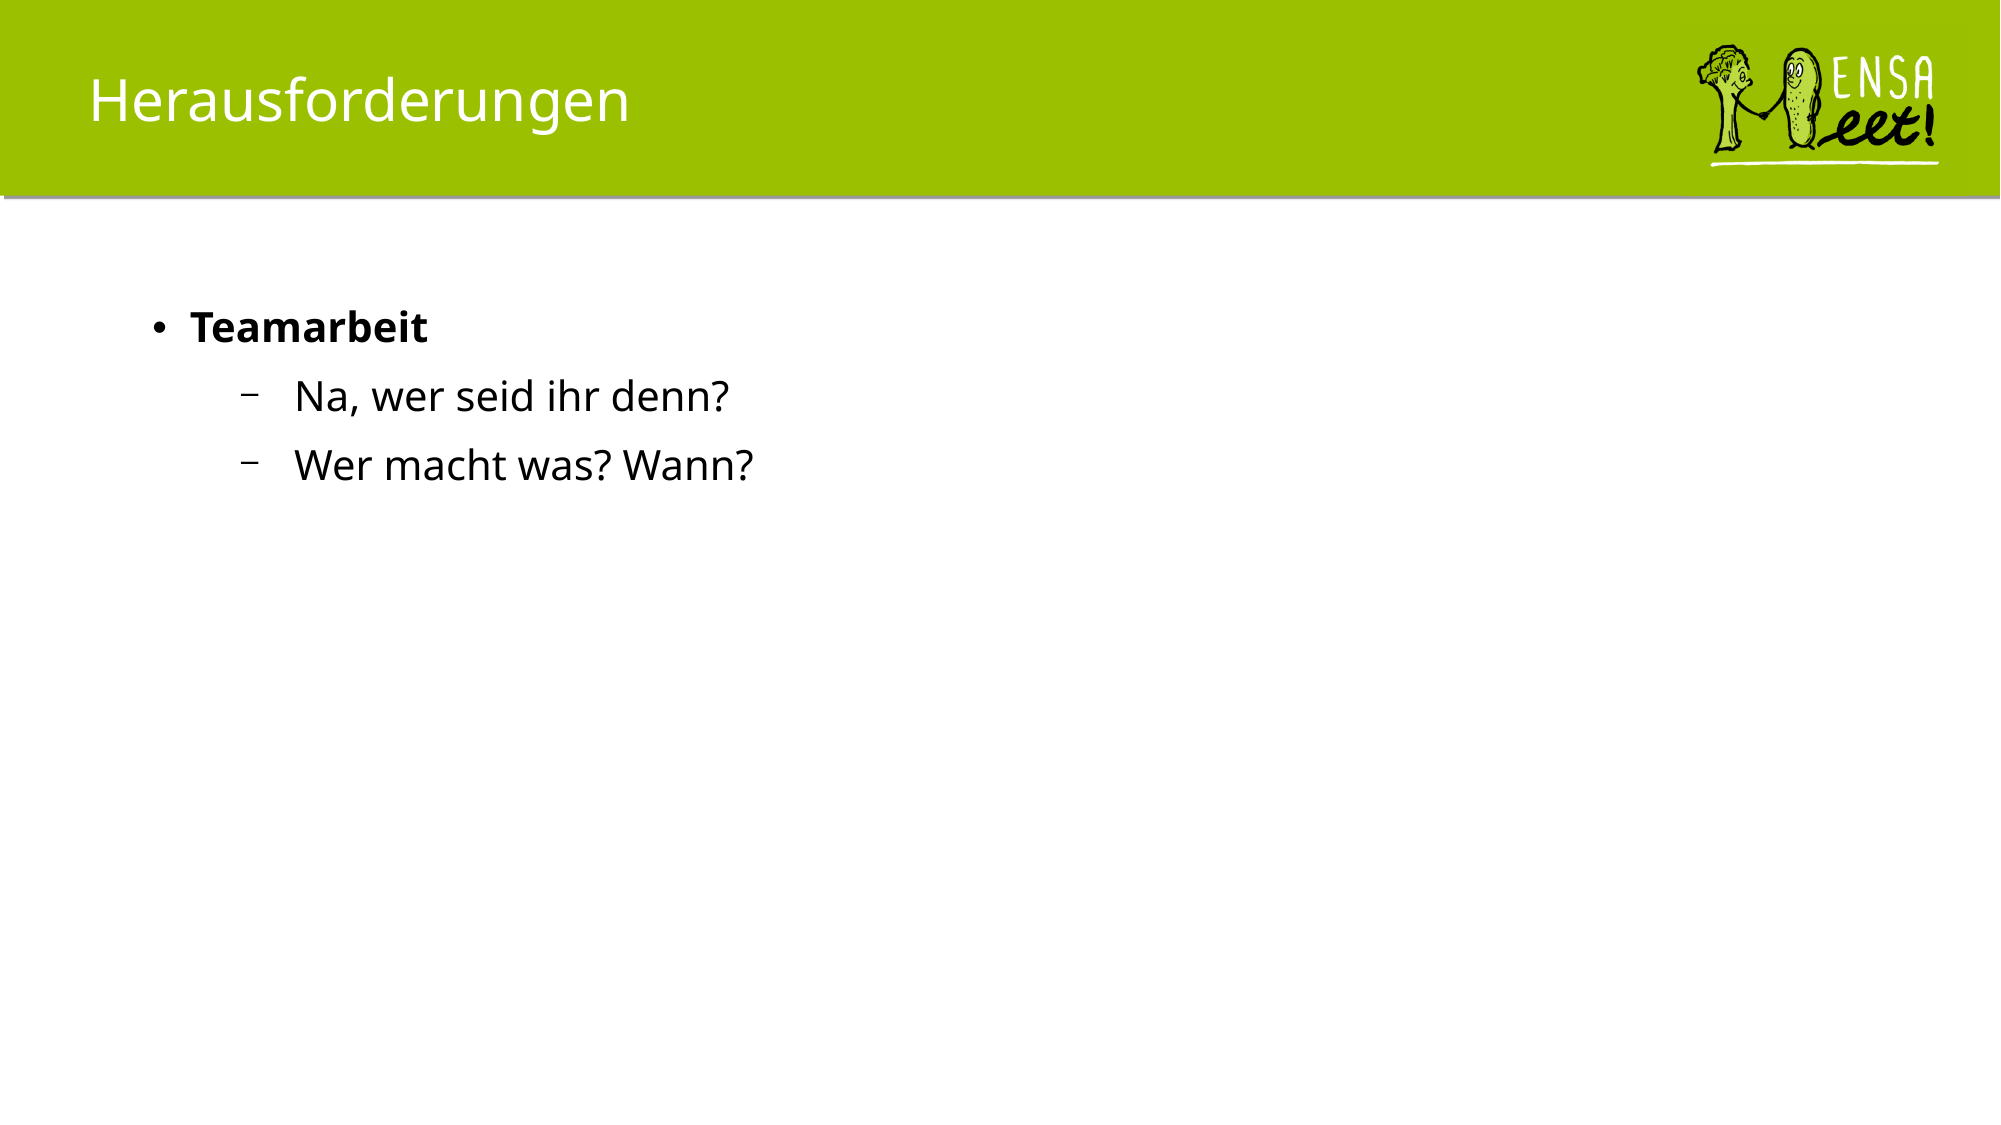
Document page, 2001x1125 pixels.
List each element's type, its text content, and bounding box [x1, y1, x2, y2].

list Teamarbeit Na, wer seid ihr denn? Wer macht was? Wann? [137, 299, 1863, 1014]
picture [1682, 23, 1967, 196]
title Herausforderungen [0, 0, 2000, 196]
